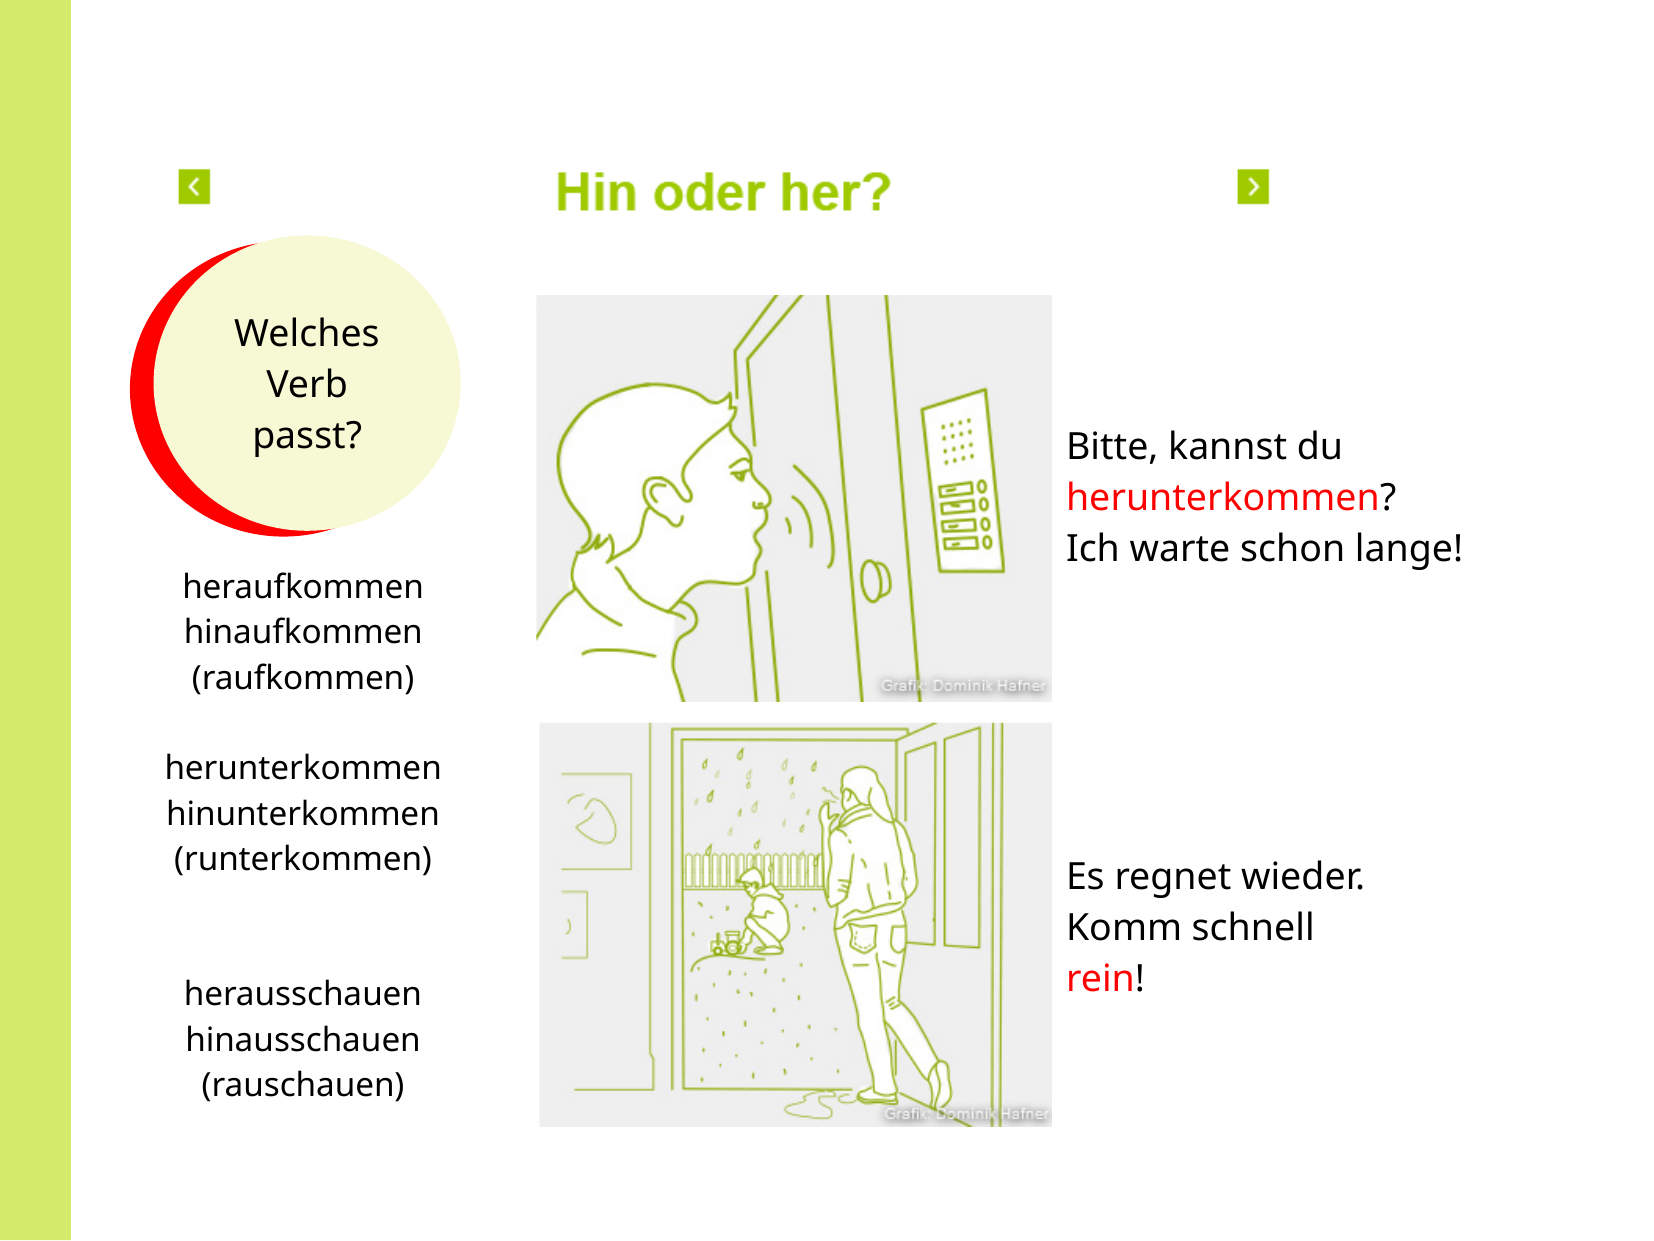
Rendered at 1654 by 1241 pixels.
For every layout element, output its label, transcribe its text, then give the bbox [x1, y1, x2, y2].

text_box heraufkommen hinaufkommen (raufkommen) herunterkommen hinunterkommen (runterkommen) herausschauen hinausschauen (rauschauen) [70, 460, 536, 1170]
text_box Es regnet wieder. Komm schnell rein! [1051, 725, 1654, 1127]
text_box Welches Verb passt? [153, 235, 461, 531]
text_box Bitte, kannst du herunterkommen? Ich warte schon lange! [1051, 295, 1654, 697]
text_box [129, 244, 329, 537]
picture [154, 141, 1288, 236]
picture [536, 720, 1052, 1127]
picture [535, 295, 1052, 702]
text_box [0, 0, 71, 1241]
